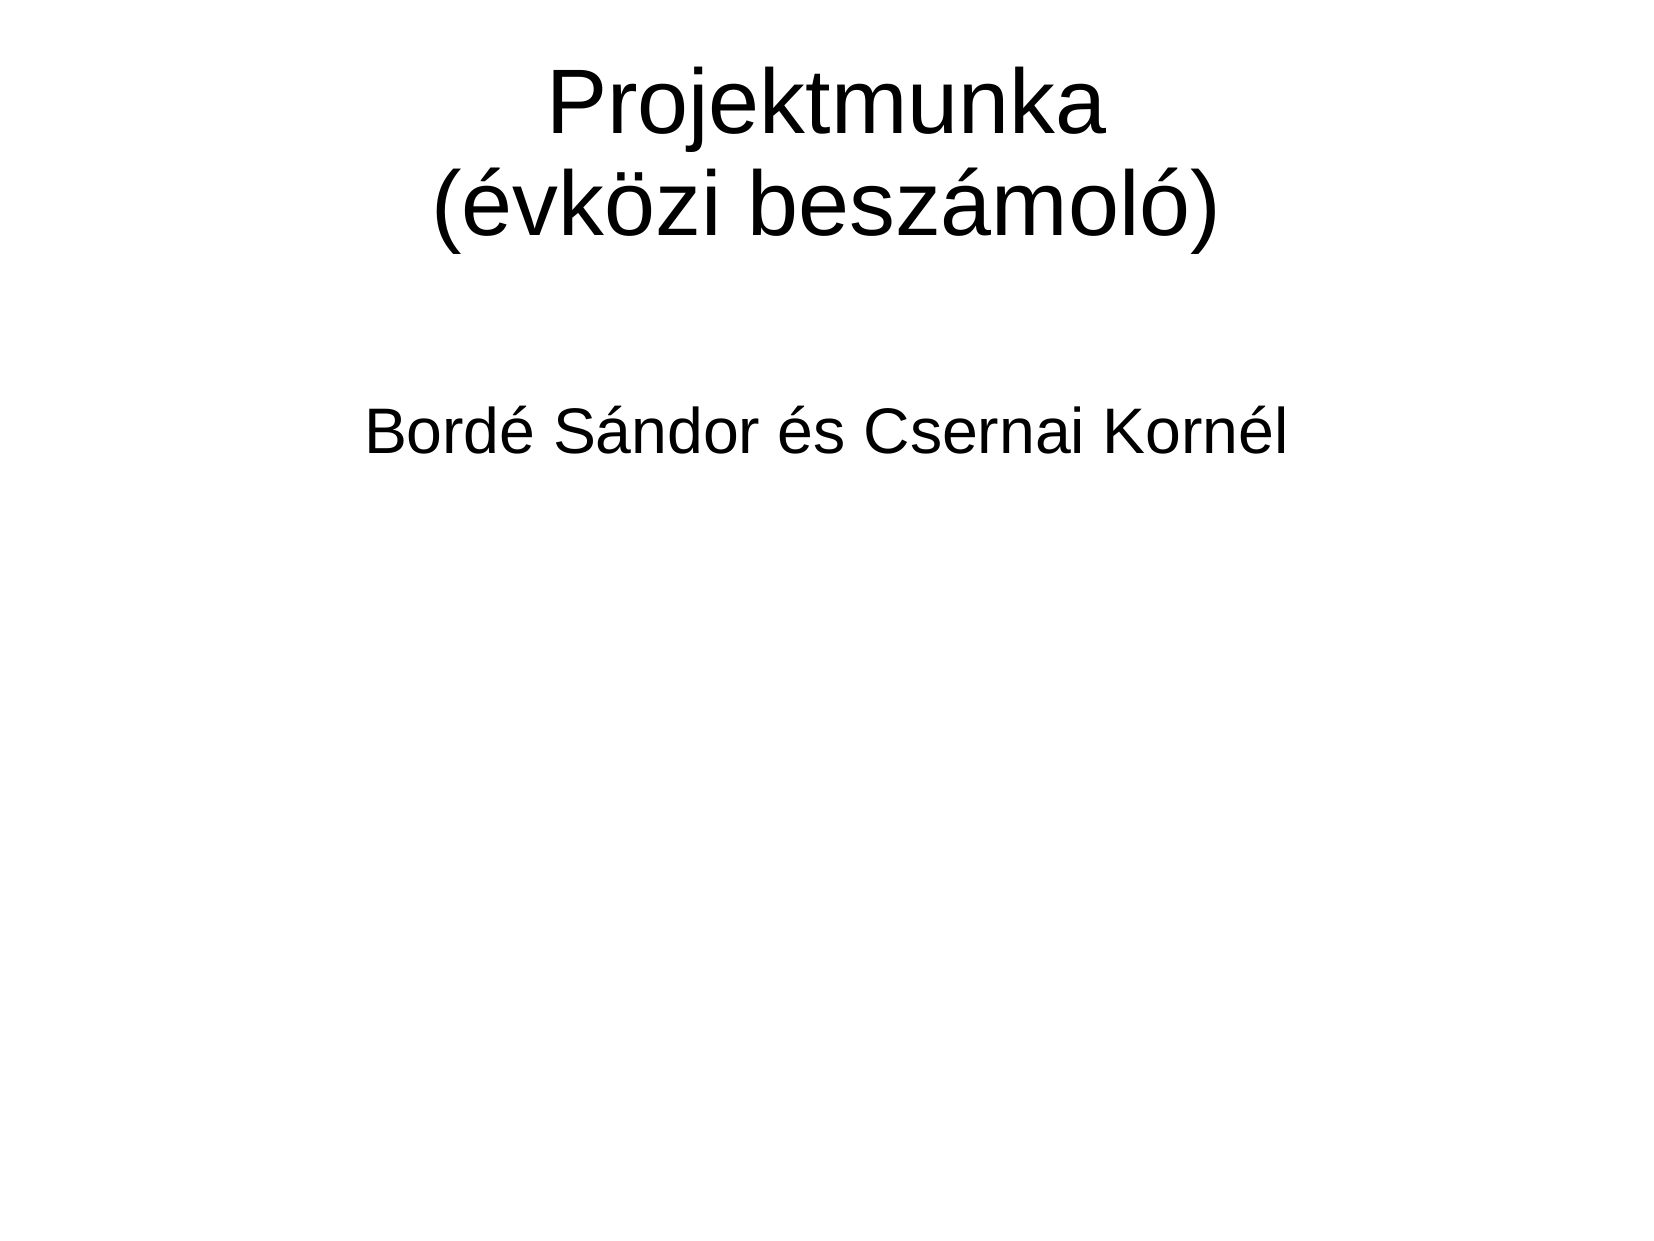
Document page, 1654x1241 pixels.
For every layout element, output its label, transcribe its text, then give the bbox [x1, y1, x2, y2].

subtitle Bordé Sándor és Csernai Kornél [82, 290, 1571, 1109]
title Projektmunka (évközi beszámoló) [82, 49, 1571, 257]
